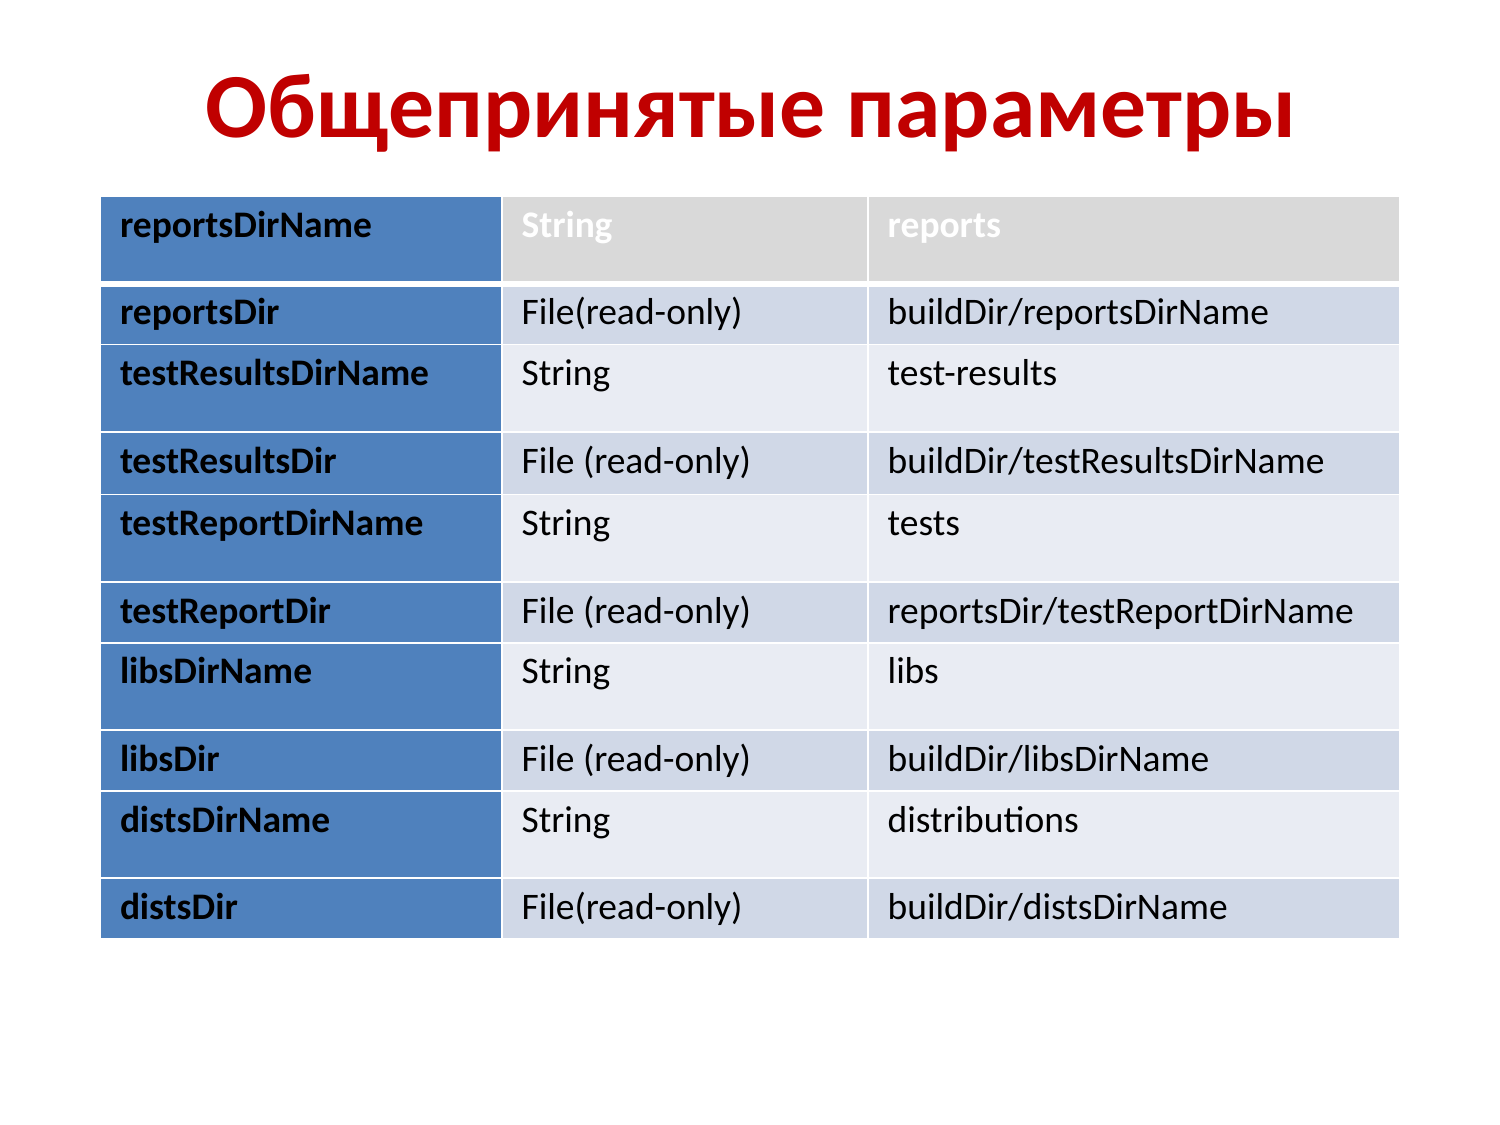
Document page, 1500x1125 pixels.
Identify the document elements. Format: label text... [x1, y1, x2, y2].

table_cell buildDir/libsDirName [869, 731, 1399, 790]
table_header String [503, 197, 867, 281]
title Общепринятые параметры [76, 30, 1427, 171]
table_cell libs [869, 644, 1399, 729]
table_header reports [869, 197, 1399, 281]
table_cell tests [869, 495, 1399, 581]
table_cell buildDir/distsDirName [869, 879, 1399, 938]
table_cell distsDirName [101, 792, 501, 877]
table_cell testResultsDirName [101, 345, 501, 431]
table_cell reportsDir [101, 287, 501, 344]
table_cell File (read-only) [503, 433, 867, 494]
table_cell String [503, 345, 867, 431]
table_cell String [503, 792, 867, 877]
table_cell File (read-only) [503, 583, 867, 642]
table_cell buildDir/testResultsDirName [869, 433, 1399, 494]
table_cell distsDir [101, 879, 501, 938]
table_cell File (read-only) [503, 731, 867, 790]
table_cell reportsDir/testReportDirName [869, 583, 1399, 642]
table_cell test-results [869, 345, 1399, 431]
table_cell testReportDirName [101, 495, 501, 581]
table_cell libsDirName [101, 644, 501, 729]
table_cell testResultsDir [101, 433, 501, 494]
table_cell String [503, 495, 867, 581]
table_cell distributions [869, 792, 1399, 877]
table_cell libsDir [101, 731, 501, 790]
table_cell String [503, 644, 867, 729]
table_header reportsDirName [101, 197, 501, 281]
table_cell buildDir/reportsDirName [869, 287, 1399, 344]
table_cell File(read-only) [503, 879, 867, 938]
table_cell File(read-only) [503, 287, 867, 344]
table_cell testReportDir [101, 583, 501, 642]
